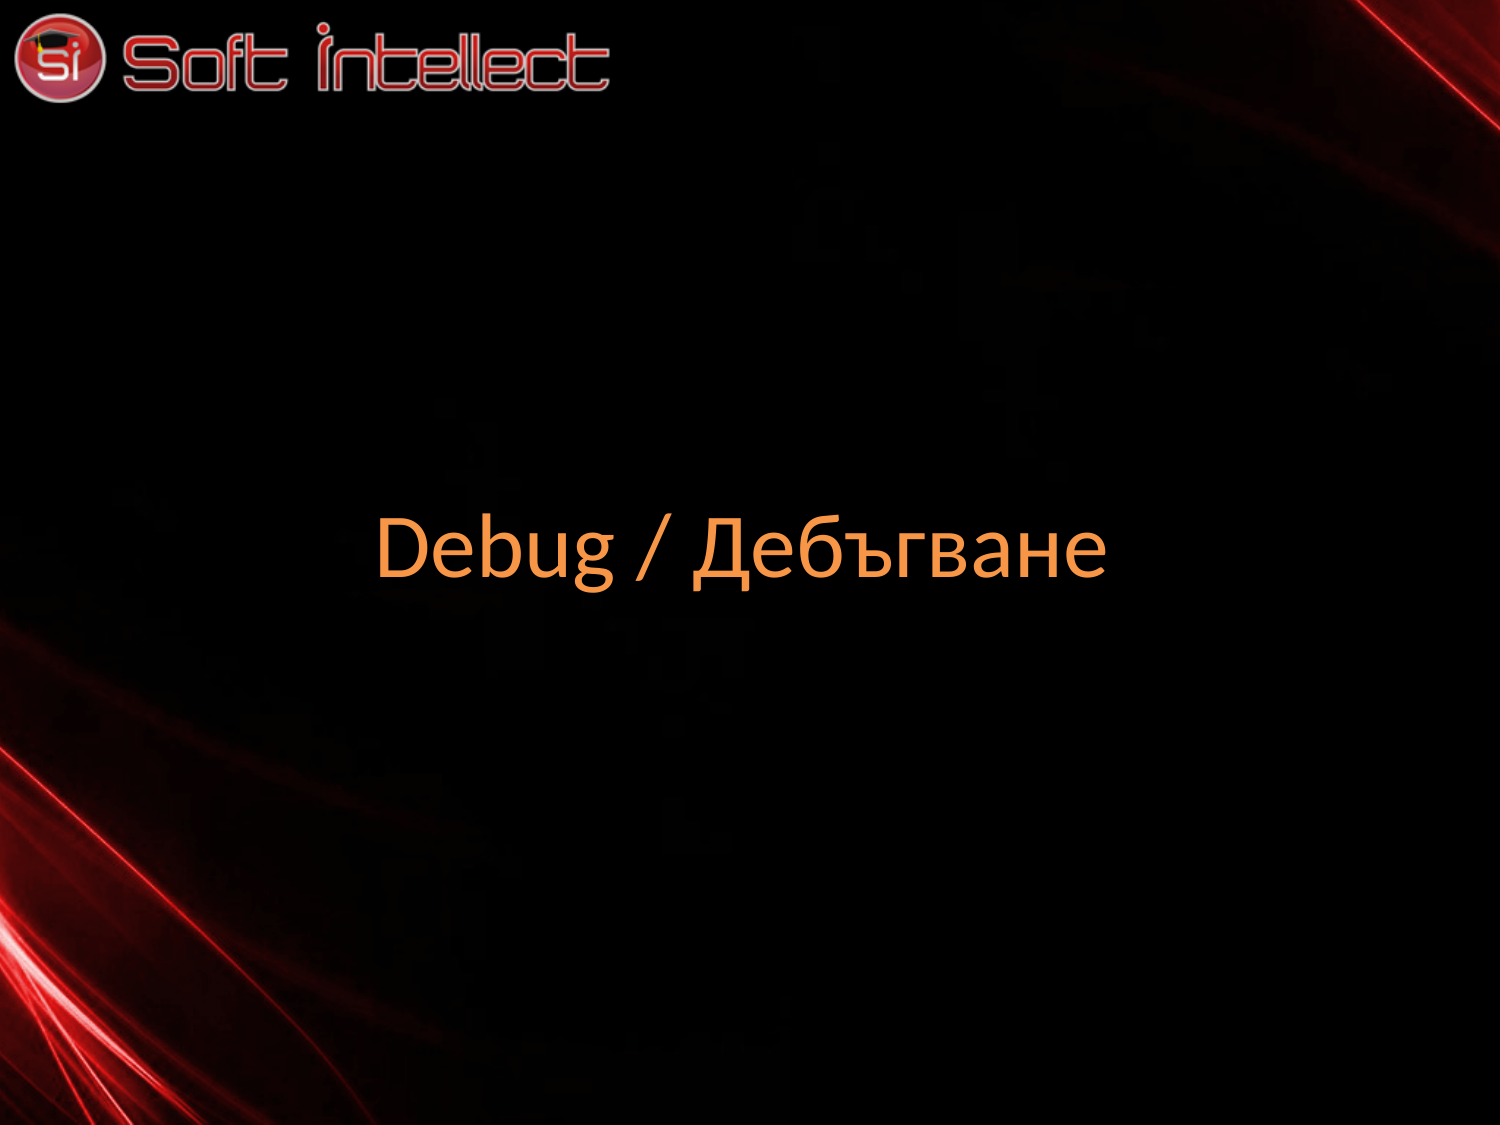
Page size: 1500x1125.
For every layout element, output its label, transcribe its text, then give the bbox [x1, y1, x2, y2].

text_box Debug / Дебъгване [104, 420, 1380, 661]
picture [0, 0, 1500, 1125]
